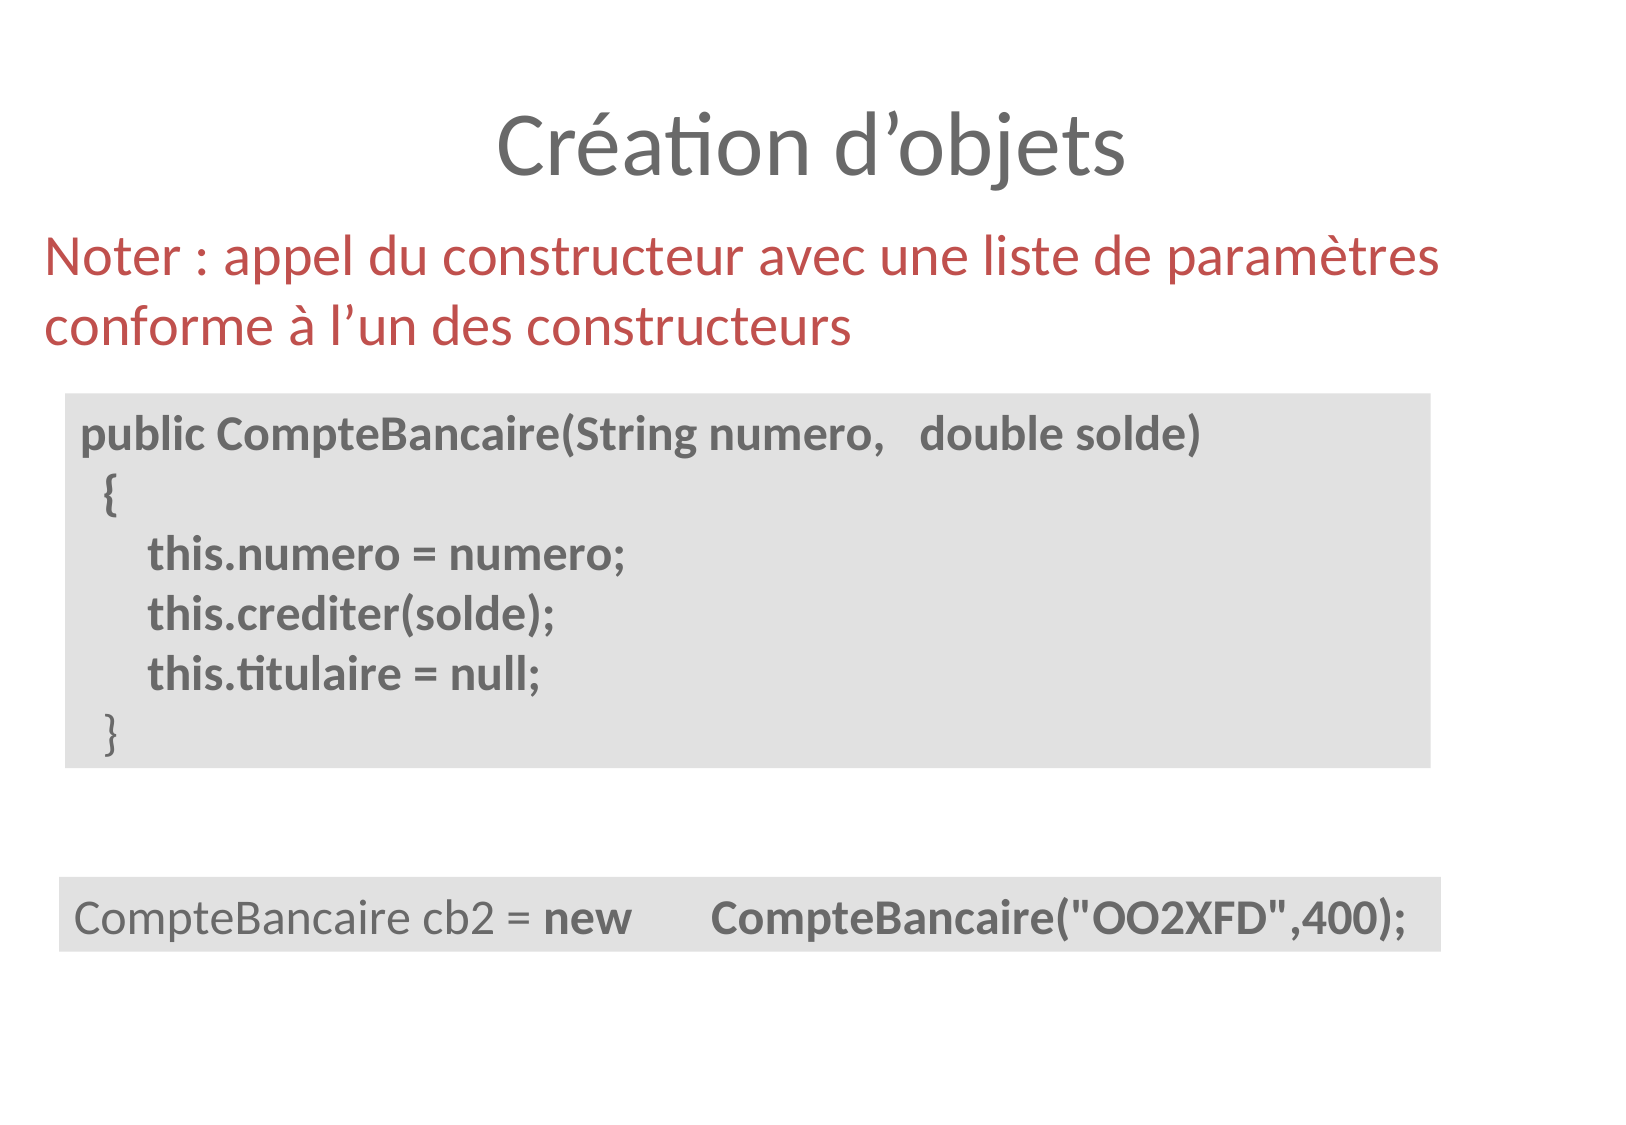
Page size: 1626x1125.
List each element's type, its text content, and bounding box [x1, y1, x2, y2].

text_box CompteBancaire cb2 = new CompteBancaire("OO2XFD",400); [59, 876, 1441, 952]
title Création d’objets [81, 45, 1544, 233]
list Noter : appel du constructeur avec une liste de paramètres conforme à l’un des constructeurs [29, 209, 1524, 556]
text_box public CompteBancaire(String numero, double solde) { this.numero = numero; this.crediter(solde); this.titulaire = null; } [65, 393, 1431, 769]
